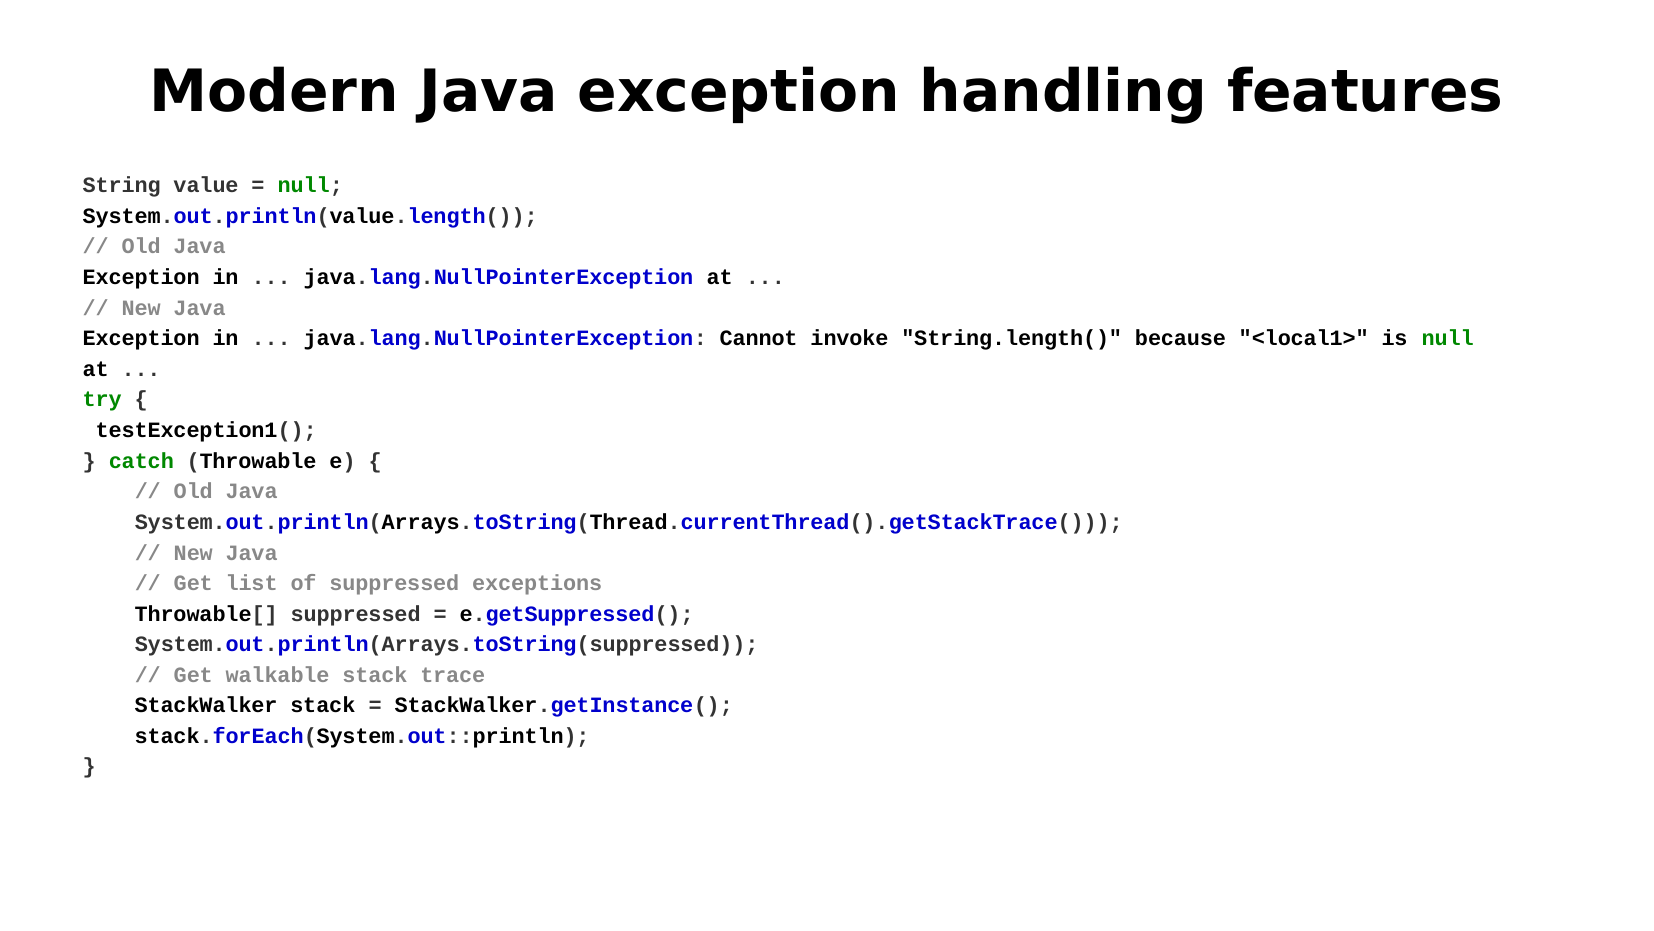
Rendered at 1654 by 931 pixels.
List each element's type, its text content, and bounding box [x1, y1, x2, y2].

title Modern Java exception handling features [82, 37, 1571, 147]
list String value = null; System.out.println(value.length()); // Old Java Exception in ... java.lang.NullPointerException at ... // New Java Exception in ... java.lang.NullPointerException: Cannot invoke "String.length()" because "<local1>" is null at ... try { testException1(); } catch (Throwable e) { // Old Java System.out.println(Arrays.toString(Thread.currentThread().getStackTrace())); // New Java // Get list of suppressed exceptions Throwable[] suppressed = e.getSuppressed(); System.out.println(Arrays.toString(suppressed)); // Get walkable stack trace StackWalker stack = StackWalker.getInstance(); stack.forEach(System.out::println); } [82, 168, 1538, 889]
